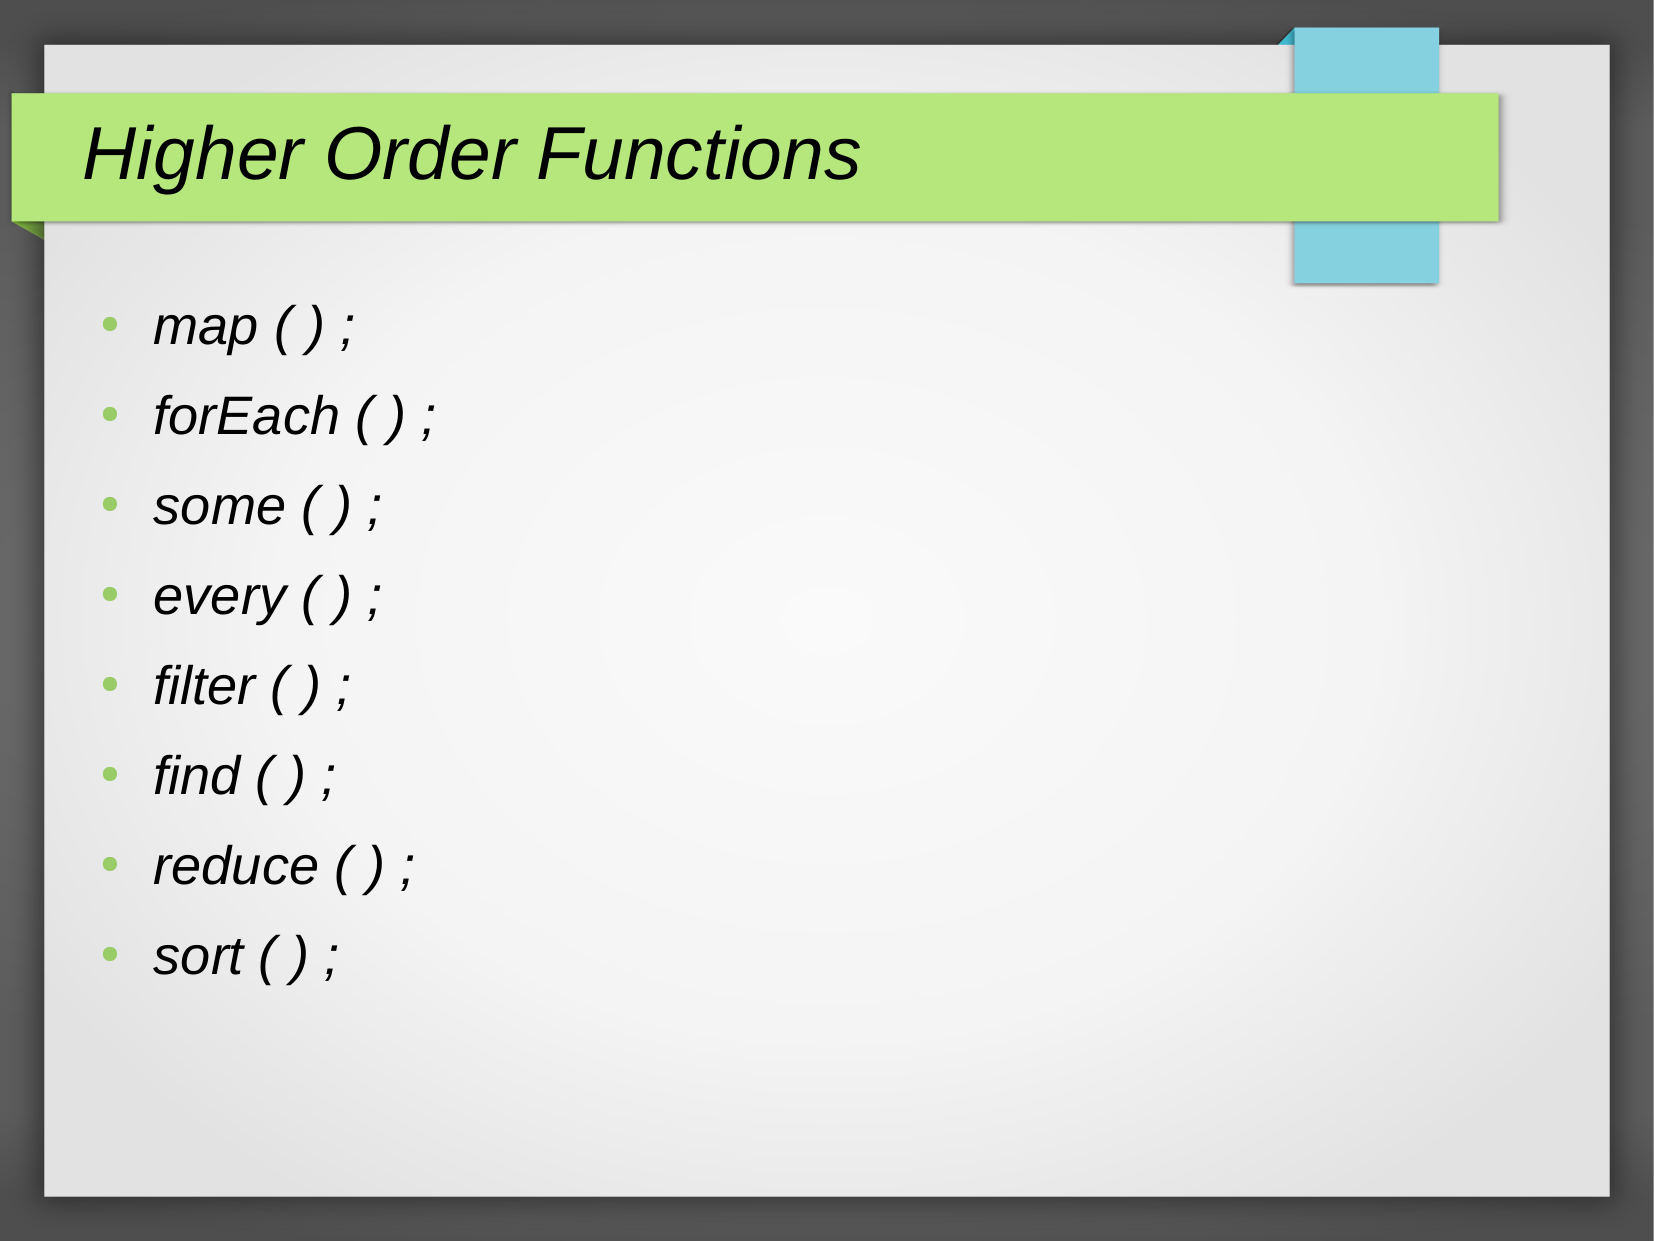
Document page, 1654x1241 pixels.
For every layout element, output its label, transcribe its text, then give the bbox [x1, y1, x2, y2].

list map ( ) ; forEach ( ) ; some ( ) ; every ( ) ; filter ( ) ; find ( ) ; reduce ( ) ; sort ( ) ; [82, 295, 1571, 1015]
title Higher Order Functions [82, 94, 1264, 213]
picture [0, 0, 1654, 1241]
